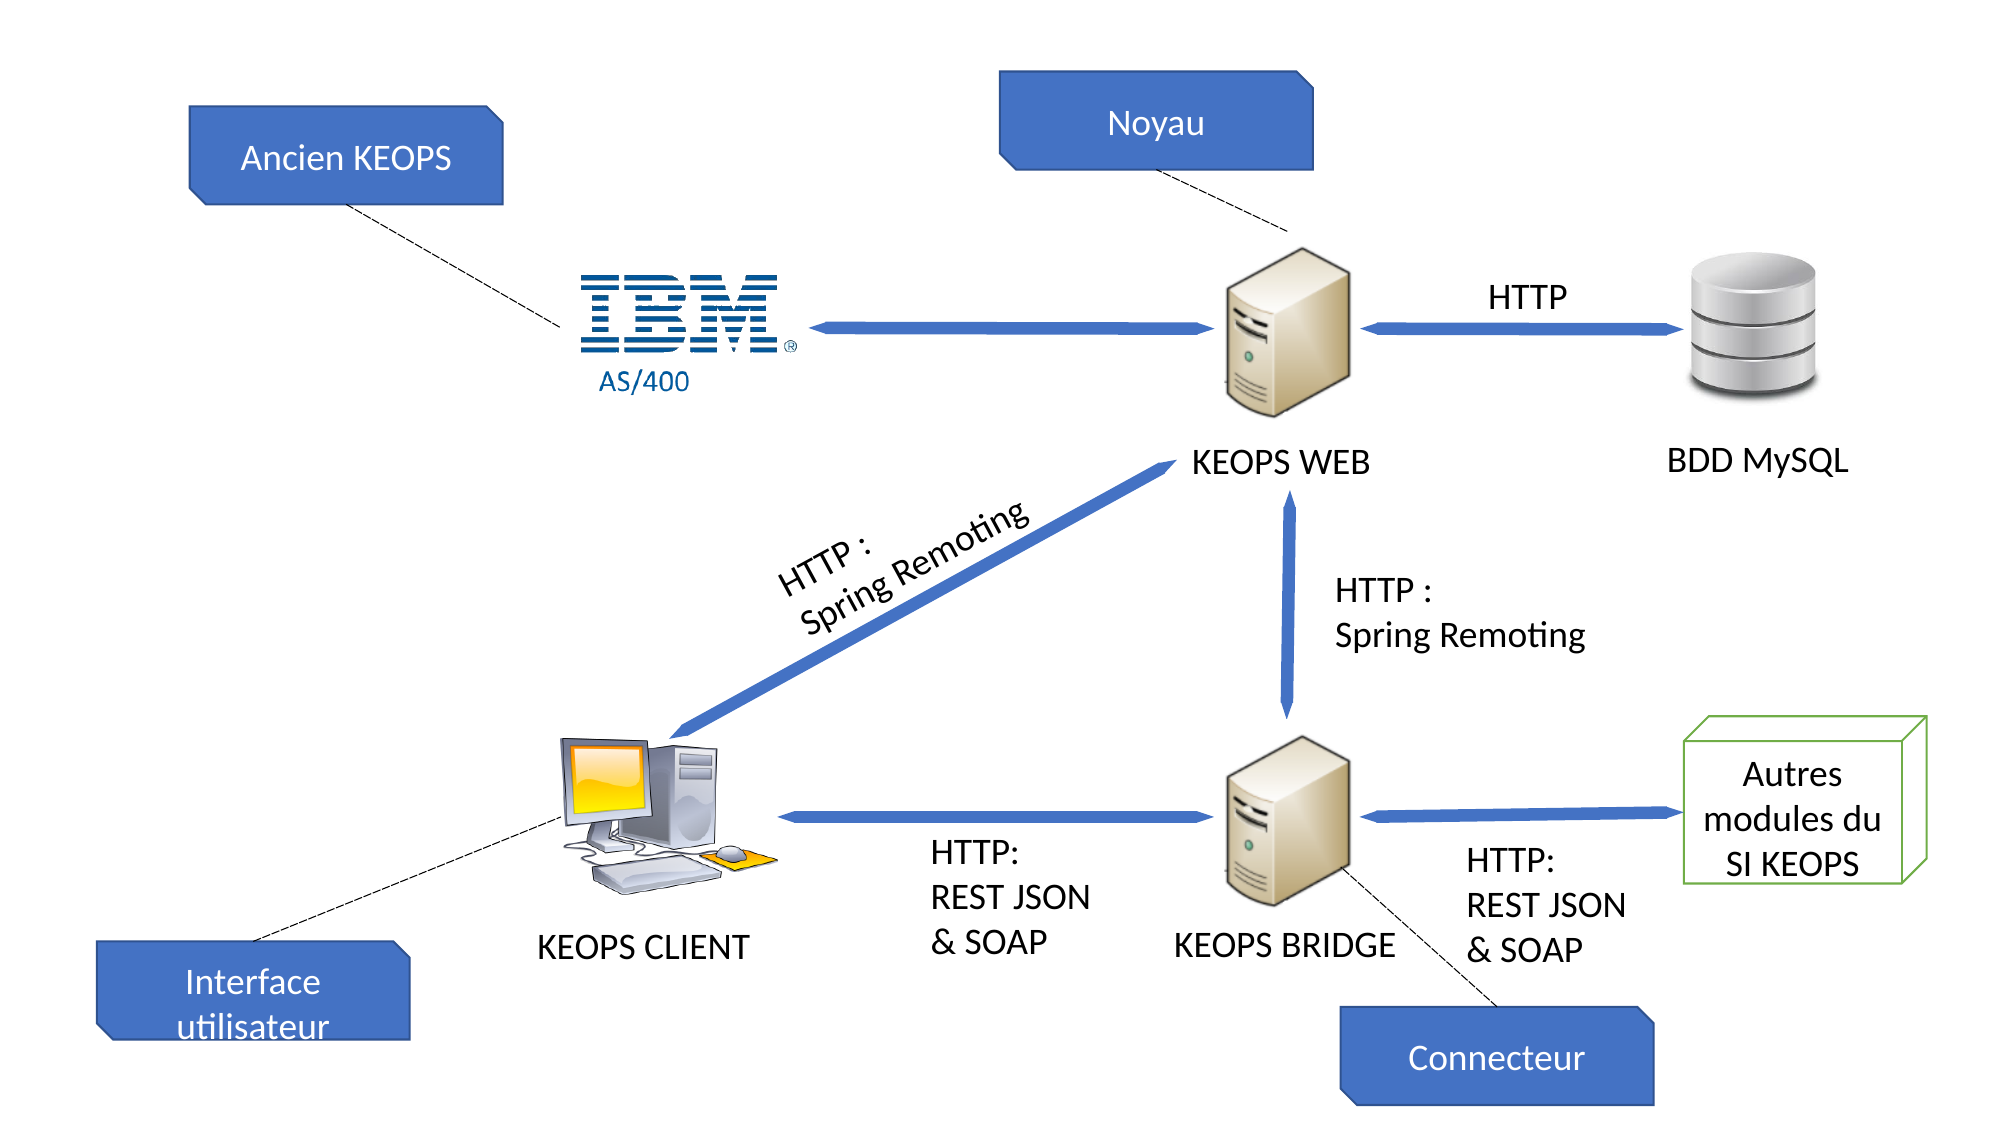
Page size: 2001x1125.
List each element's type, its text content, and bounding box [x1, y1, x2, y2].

picture [1214, 231, 1360, 426]
text_box KEOPS BRIDGE [1159, 912, 1415, 974]
text_box HTTP: REST JSON & SOAP [915, 819, 1132, 972]
text_box HTTP [1473, 264, 1613, 326]
text_box Connecteur [1340, 1006, 1654, 1105]
text_box HTTP : Spring Remoting [1319, 557, 1611, 664]
text_box Noyau [999, 71, 1313, 170]
text_box KEOPS CLIENT [522, 914, 778, 975]
text_box KEOPS WEB [1177, 429, 1403, 490]
picture [560, 204, 809, 452]
picture [560, 738, 778, 896]
text_box Ancien KEOPS [189, 106, 503, 205]
picture [1683, 252, 1823, 406]
text_box Autres modules du SI KEOPS [1683, 716, 1927, 884]
text_box Interface utilisateur [96, 941, 410, 1040]
text_box BDD MySQL [1651, 427, 1878, 488]
text_box HTTP: REST JSON & SOAP [1451, 827, 1668, 979]
picture [1214, 719, 1360, 915]
text_box HTTP : Spring Remoting [752, 426, 1057, 658]
